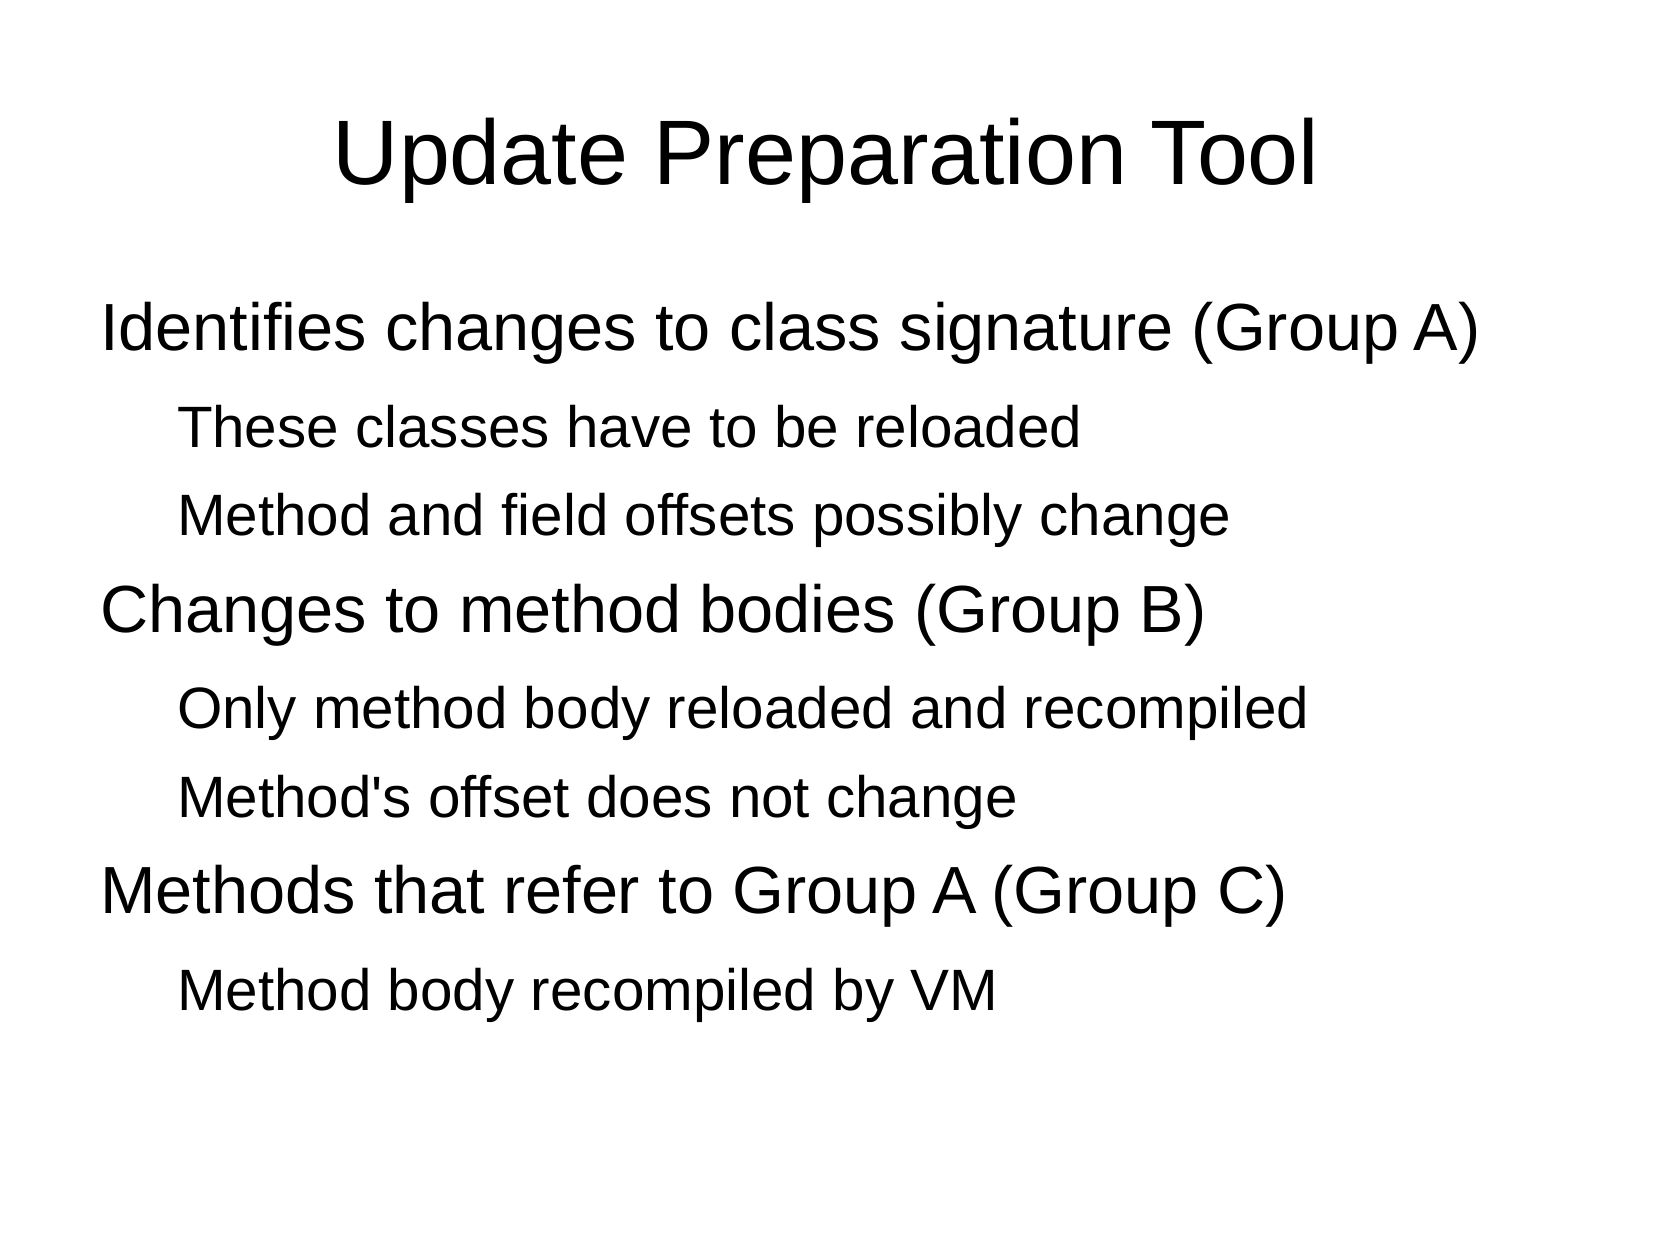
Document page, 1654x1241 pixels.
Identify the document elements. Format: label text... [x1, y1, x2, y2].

list Identifies changes to class signature (Group A) These classes have to be reloaded Method and field offsets possibly change Changes to method bodies (Group B) Only method body reloaded and recompiled Method's offset does not change Methods that refer to Group A (Group C) Method body recompiled by VM [82, 290, 1571, 1109]
title Update Preparation Tool [82, 49, 1571, 257]
